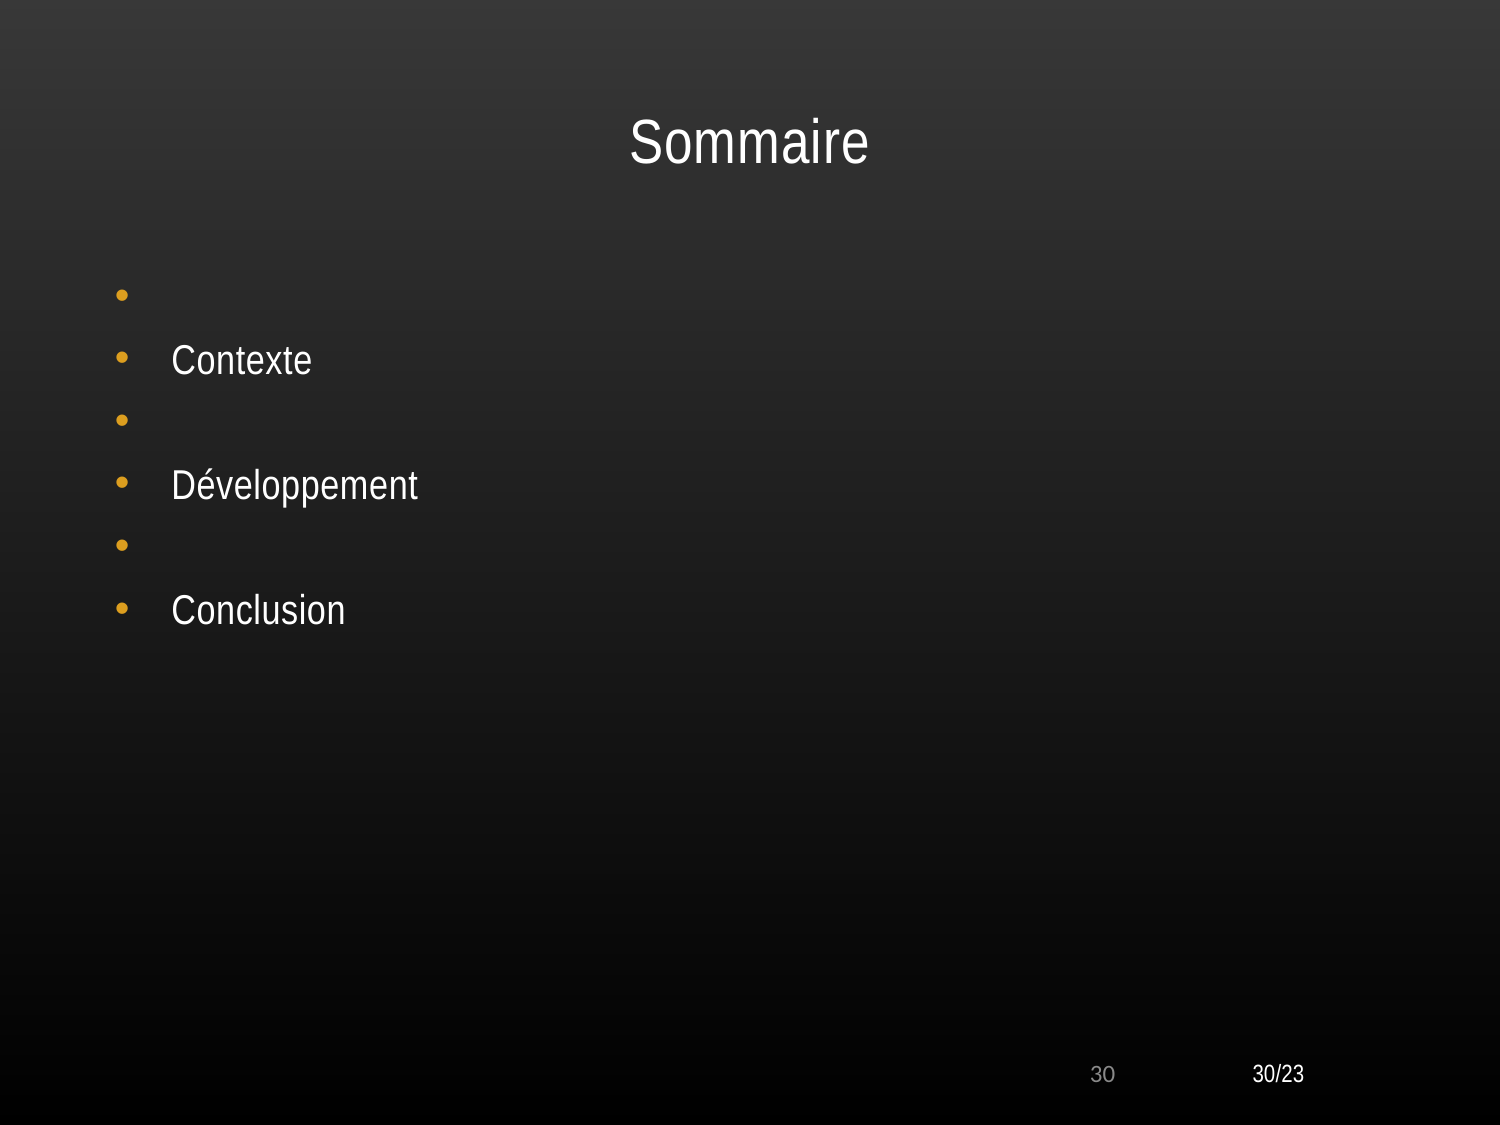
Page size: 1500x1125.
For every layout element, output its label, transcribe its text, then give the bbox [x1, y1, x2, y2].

title Sommaire [99, 45, 1400, 233]
list Contexte Développement Conclusion [99, 262, 1400, 938]
text_box <numéro>/23 [1237, 1042, 1401, 1103]
